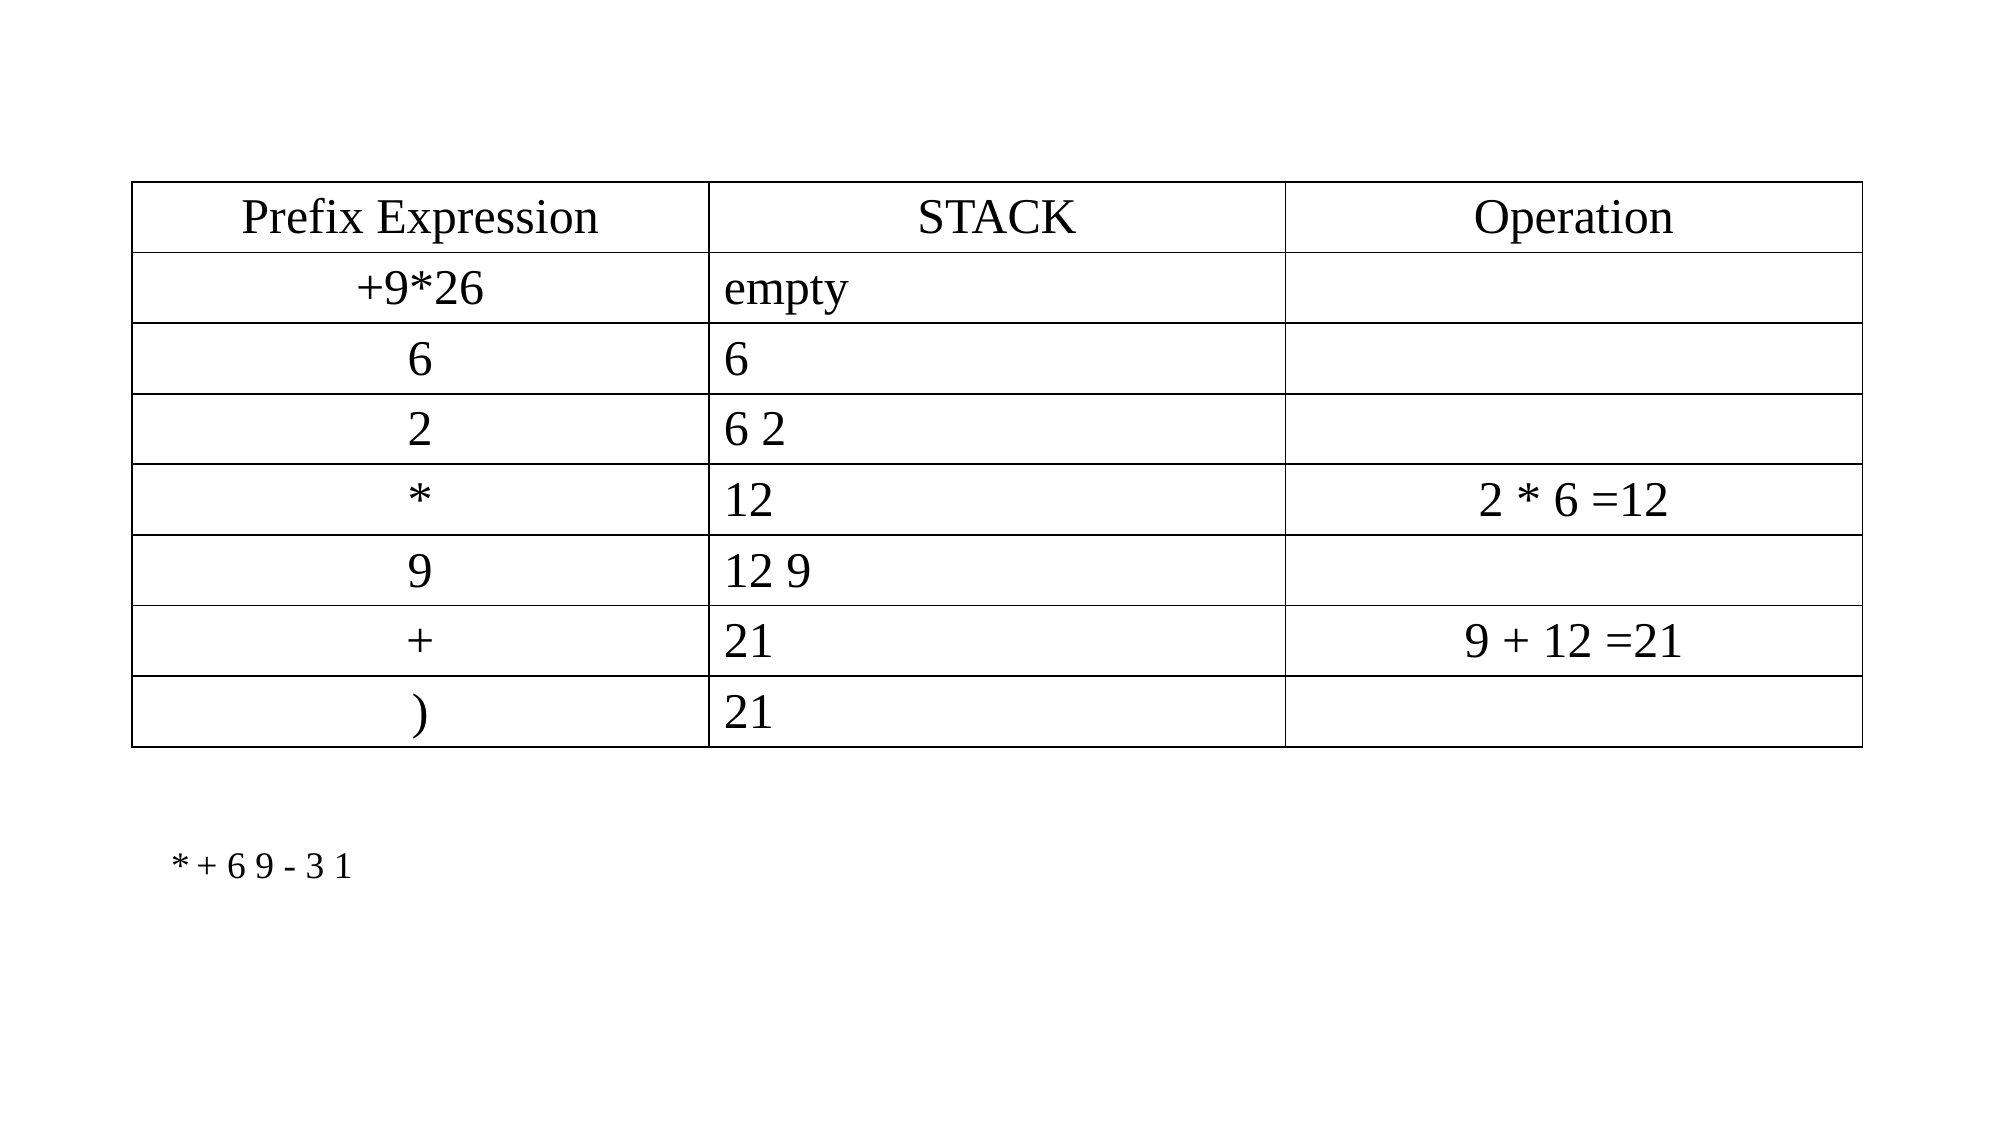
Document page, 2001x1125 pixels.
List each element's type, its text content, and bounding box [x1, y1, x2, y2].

table_header STACK [710, 183, 1285, 252]
table_header Operation [1286, 183, 1862, 252]
table_cell 9 [133, 536, 708, 605]
table_cell +9*26 [133, 253, 708, 322]
table_cell [1286, 324, 1862, 393]
table_cell [1286, 677, 1862, 746]
table_cell 9 + 12 =21 [1286, 606, 1862, 675]
table_cell 6 [133, 324, 708, 393]
table_cell ) [133, 677, 708, 746]
table_cell 2 * 6 =12 [1286, 465, 1862, 534]
table_cell [1286, 395, 1862, 463]
table_cell 21 [710, 606, 1285, 675]
table_cell 6 [710, 324, 1285, 393]
text_box * + 6 9 - 3 1 [156, 833, 675, 894]
table_cell 12 9 [710, 536, 1285, 605]
table_cell [1286, 536, 1862, 605]
table_cell * [133, 465, 708, 534]
table_cell + [133, 606, 708, 675]
table_cell 12 [710, 465, 1285, 534]
table_header Prefix Expression [133, 183, 708, 252]
table_cell [1286, 253, 1862, 322]
table_cell 2 [133, 395, 708, 463]
table_cell 6 2 [710, 395, 1285, 463]
table_cell 21 [710, 677, 1285, 746]
table_cell empty [710, 253, 1285, 322]
